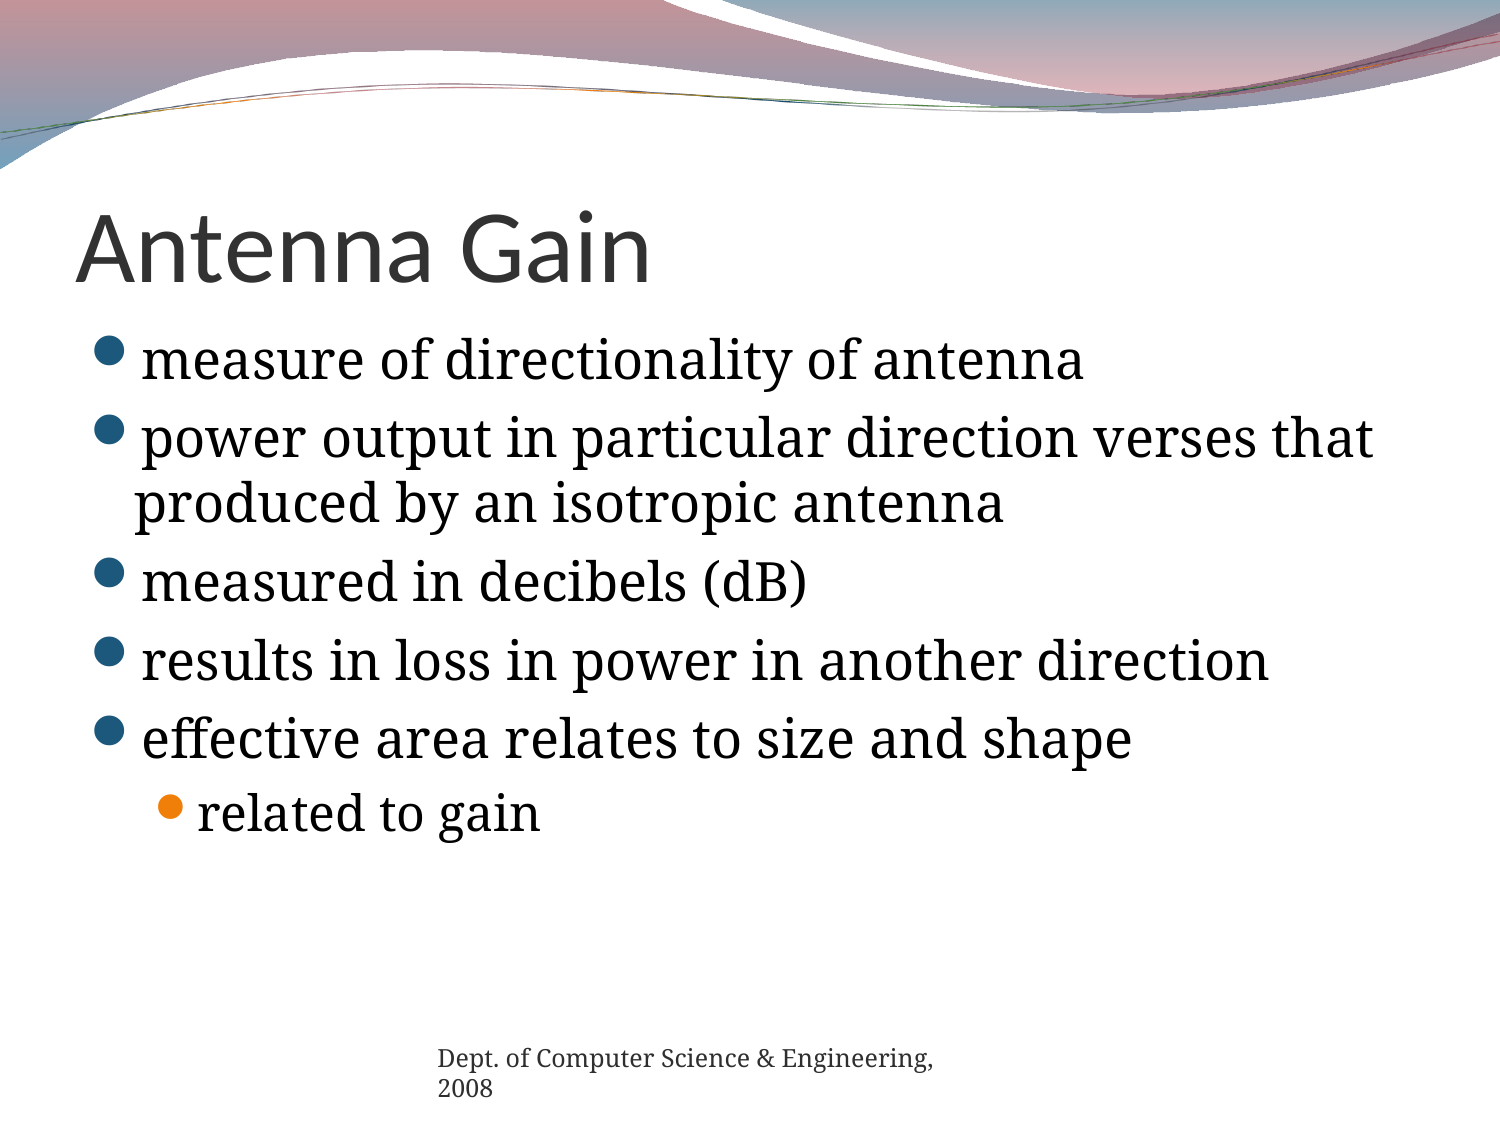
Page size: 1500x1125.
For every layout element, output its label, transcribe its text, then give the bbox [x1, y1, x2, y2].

picture [0, 33, 1500, 140]
text_box Dept. of Computer Science & Engineering, 2008 [437, 1042, 988, 1103]
title Antenna Gain [75, 115, 1426, 304]
list measure of directionality of antenna power output in particular direction verses that produced by an isotropic antenna measured in decibels (dB) results in loss in power in another direction effective area relates to size and shape related to gain [75, 317, 1426, 1038]
